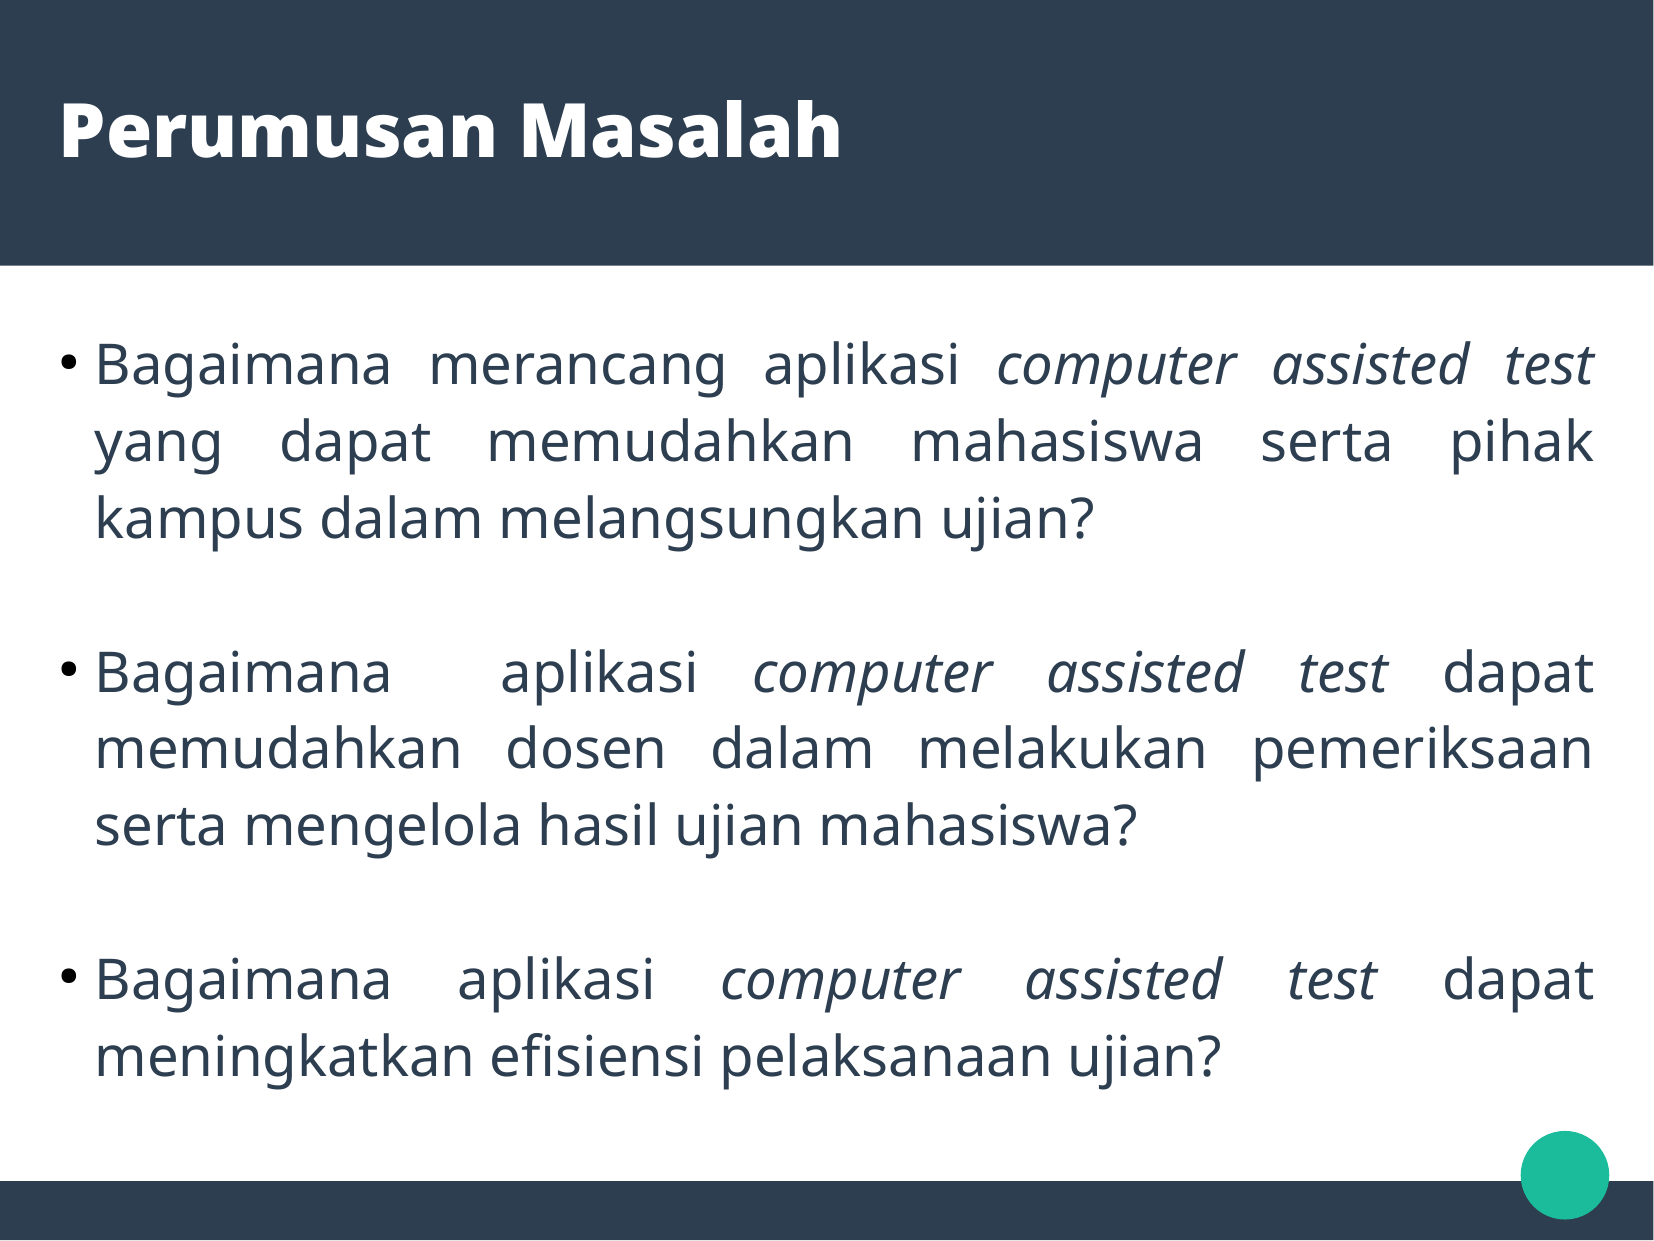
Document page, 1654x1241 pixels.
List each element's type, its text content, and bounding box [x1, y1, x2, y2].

subtitle Bagaimana merancang aplikasi computer assisted test yang dapat memudahkan mahasiswa serta pihak kampus dalam melangsungkan ujian? Bagaimana aplikasi computer assisted test dapat memudahkan dosen dalam melakukan pemeriksaan serta mengelola hasil ujian mahasiswa? Bagaimana aplikasi computer assisted test dapat meningkatkan efisiensi pelaksanaan ujian? [59, 324, 1595, 1152]
title Perumusan Masalah [59, 24, 1595, 232]
